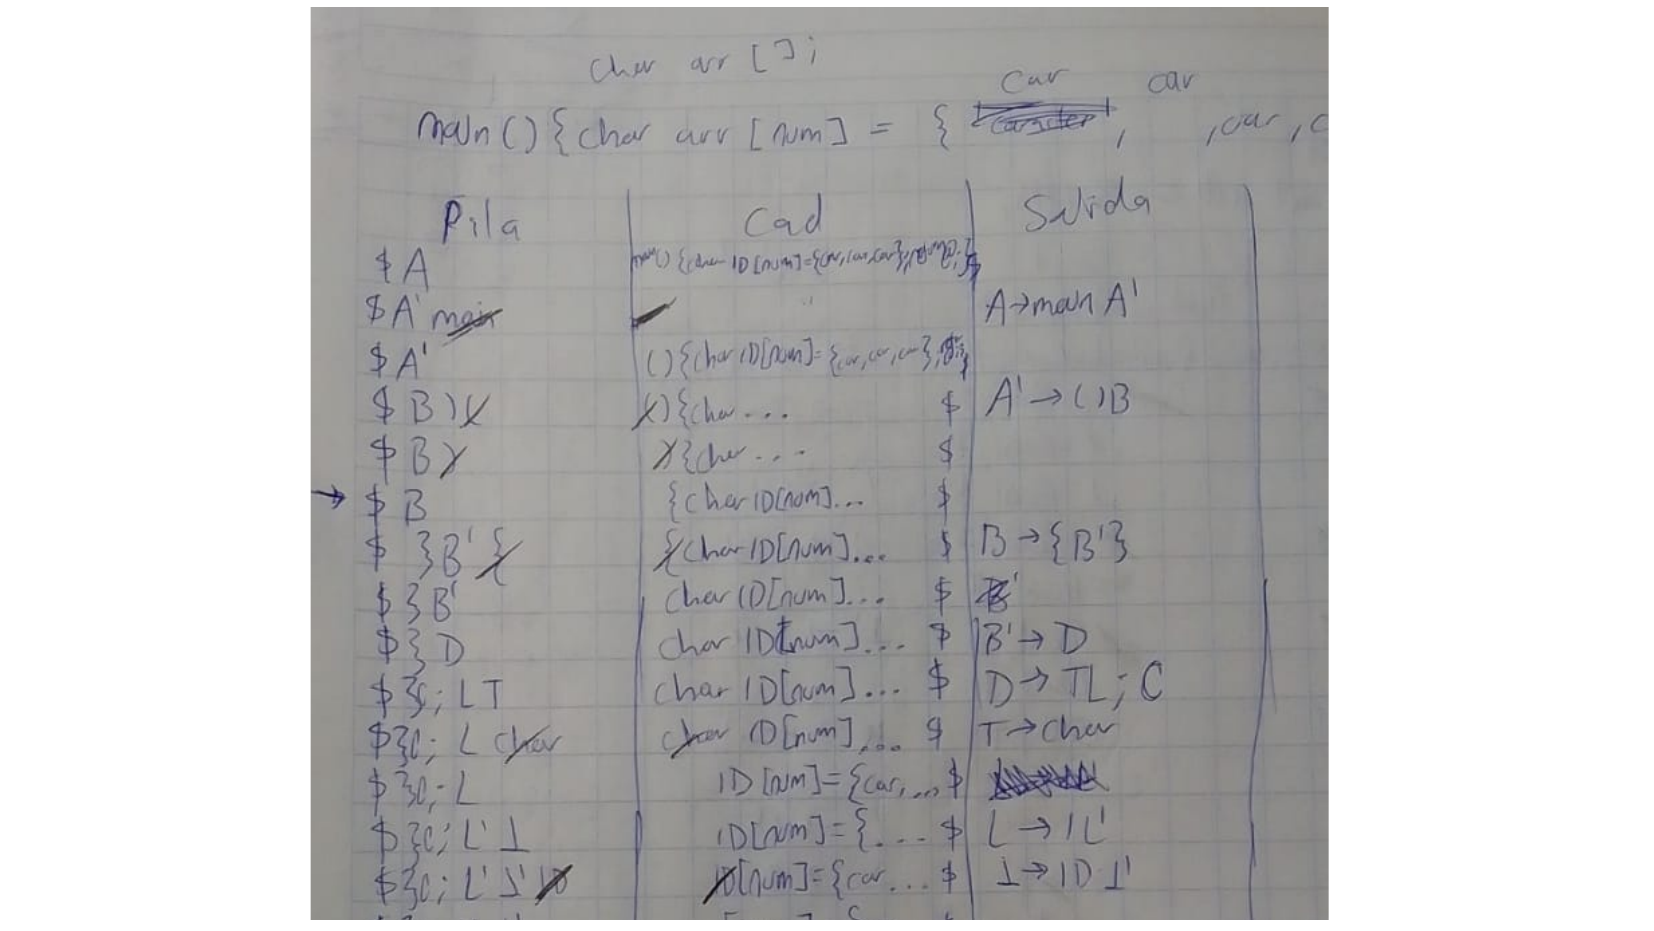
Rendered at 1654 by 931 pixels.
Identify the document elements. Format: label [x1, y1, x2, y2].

picture [310, 7, 1329, 920]
